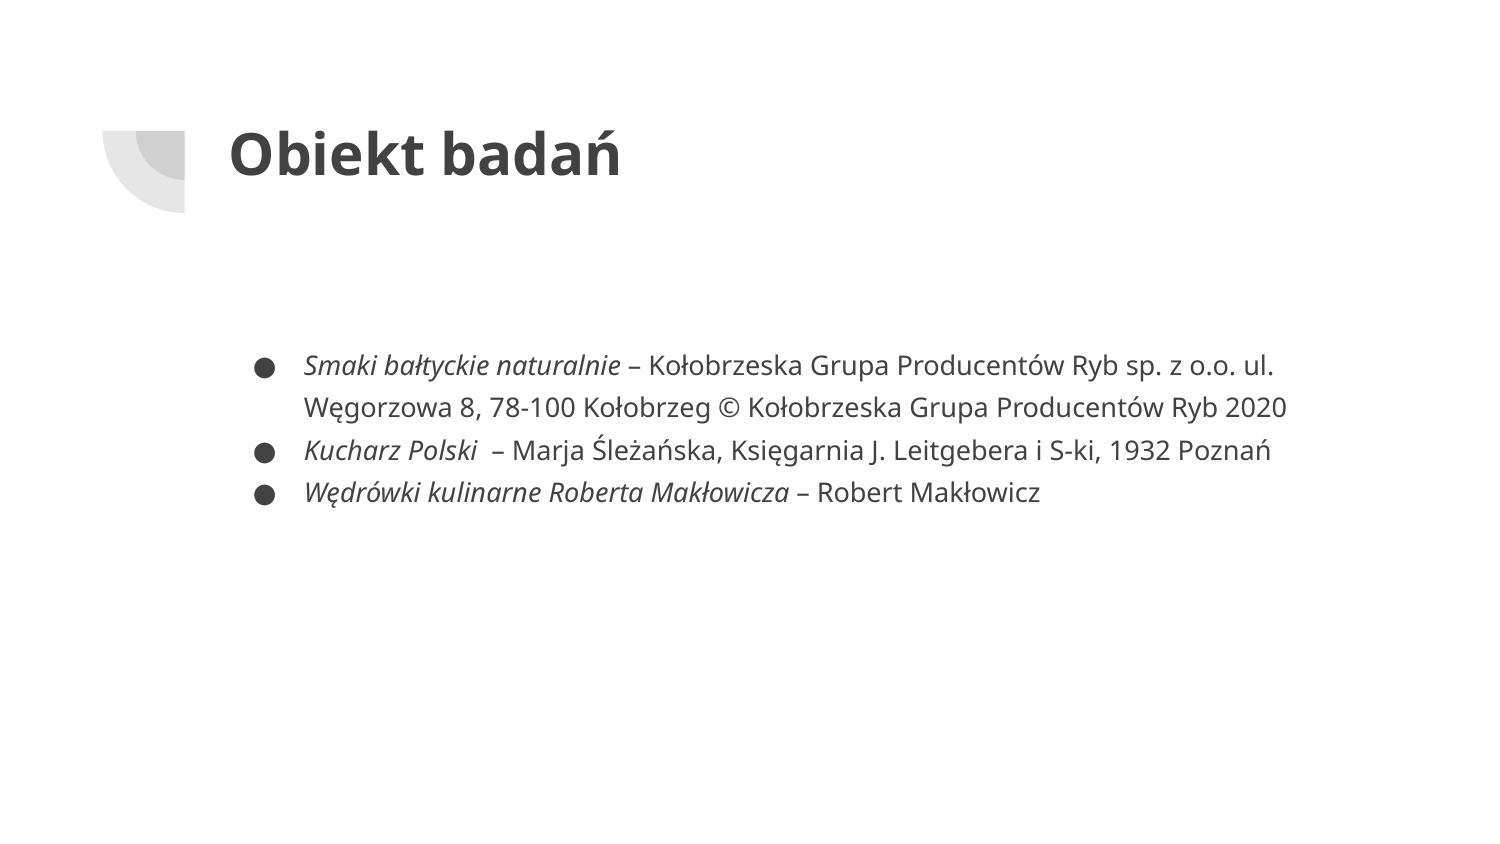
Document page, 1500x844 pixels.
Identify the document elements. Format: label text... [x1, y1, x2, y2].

list Smaki bałtyckie naturalnie – Kołobrzeska Grupa Producentów Ryb sp. z o.o. ul. Węgorzowa 8, 78-100 Kołobrzeg ©️ Kołobrzeska Grupa Producentów Ryb 2020 Kucharz Polski – Marja Śleżańska, Księgarnia J. Leitgebera i S-ki, 1932 Poznań Wędrówki kulinarne Roberta Makłowicza – Robert Makłowicz [213, 326, 1368, 744]
title Obiekt badań [213, 98, 1368, 263]
